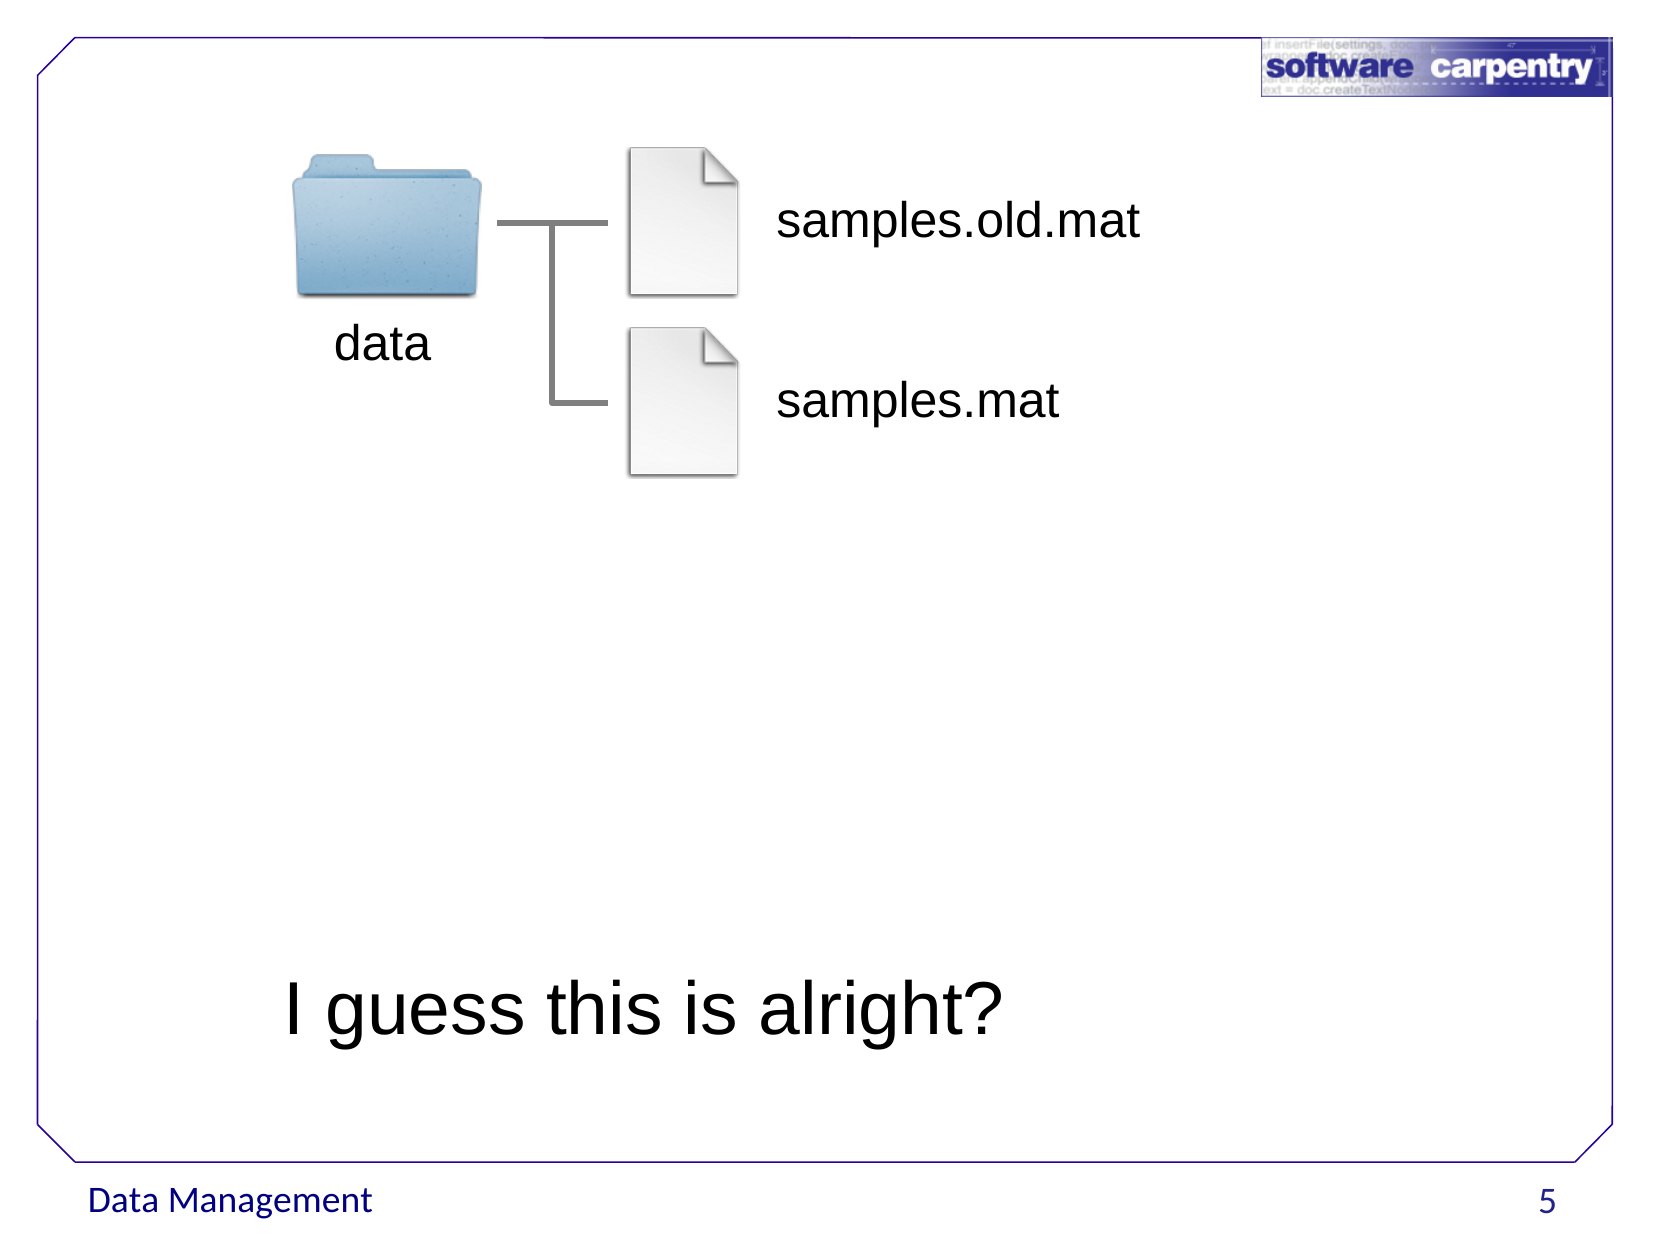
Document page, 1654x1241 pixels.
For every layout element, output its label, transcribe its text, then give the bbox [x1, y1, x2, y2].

picture [607, 327, 759, 479]
text_box <number> [1185, 1168, 1572, 1235]
text_box I guess this is alright? [269, 960, 1130, 1060]
picture [607, 147, 759, 299]
text_box data [269, 308, 497, 380]
text_box samples.old.mat [761, 185, 1167, 257]
picture [1261, 37, 1613, 97]
text_box samples.mat [761, 364, 1167, 437]
picture [277, 128, 497, 308]
